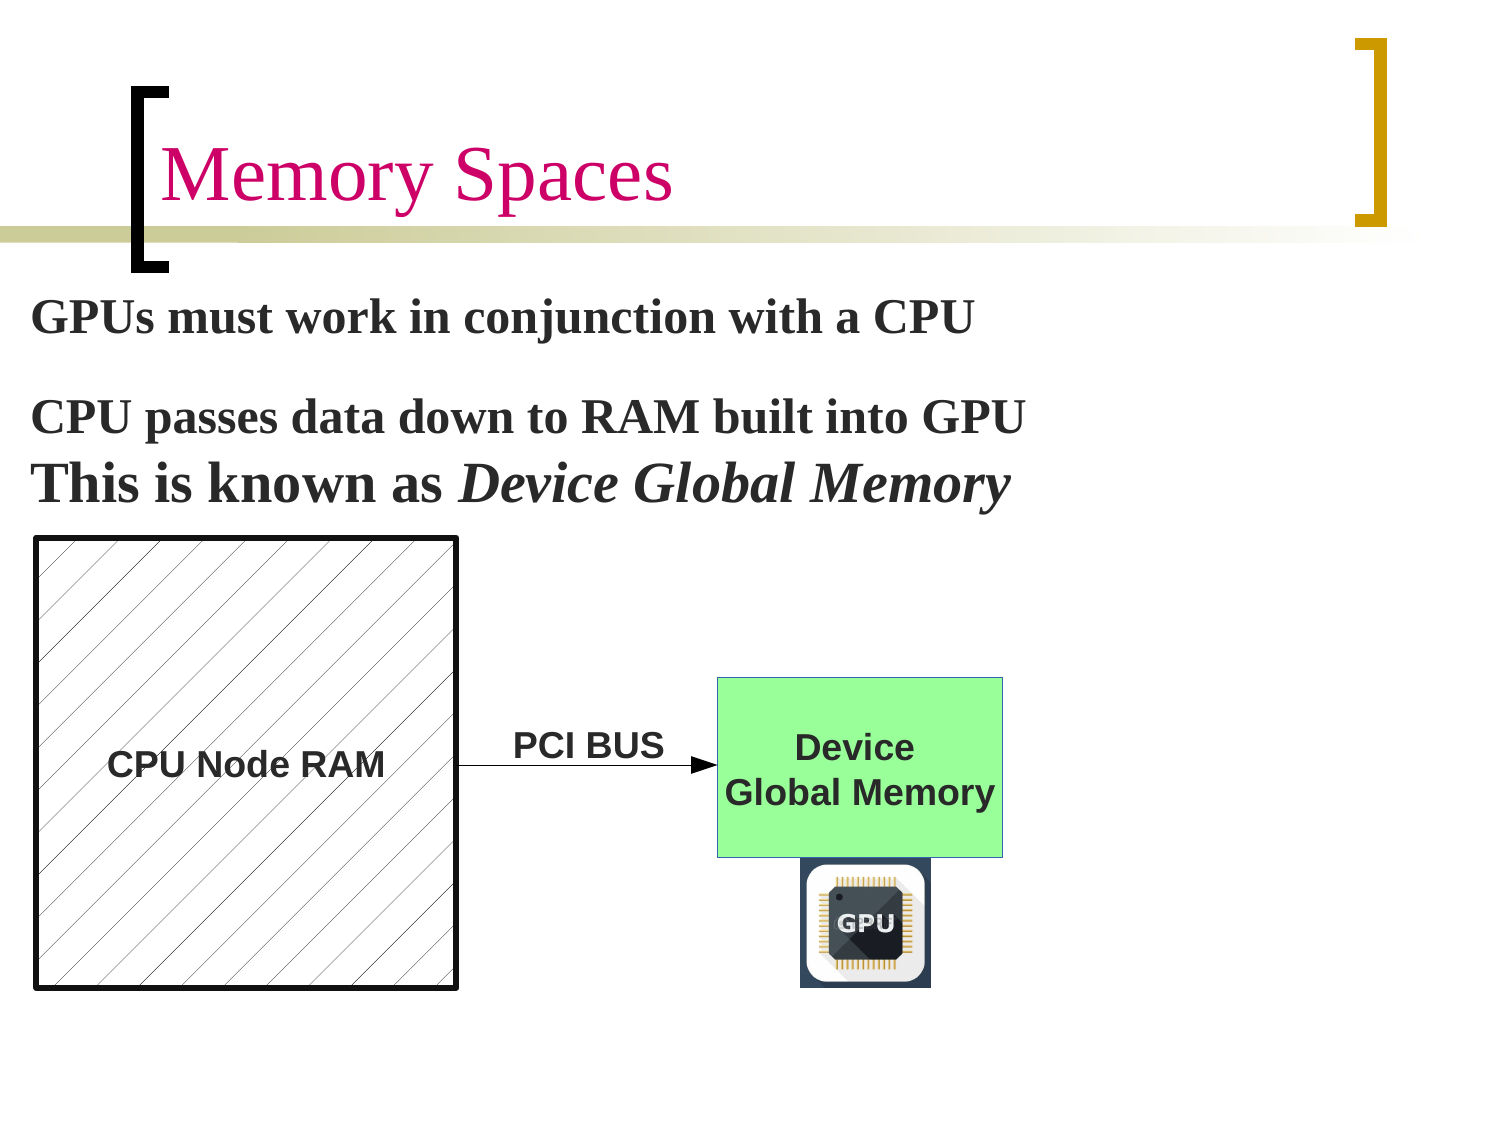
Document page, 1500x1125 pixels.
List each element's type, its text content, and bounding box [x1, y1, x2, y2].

text_box GPUs must work in conjunction with a CPU [15, 276, 991, 351]
text_box CPU Node RAM [36, 537, 457, 988]
title Memory Spaces [75, 0, 1353, 225]
text_box PCI BUS [498, 714, 680, 774]
picture [800, 858, 931, 988]
text_box Device Global Memory [717, 677, 1003, 858]
text_box CPU passes data down to RAM built into GPU This is known as Device Global Memory [15, 376, 1043, 522]
